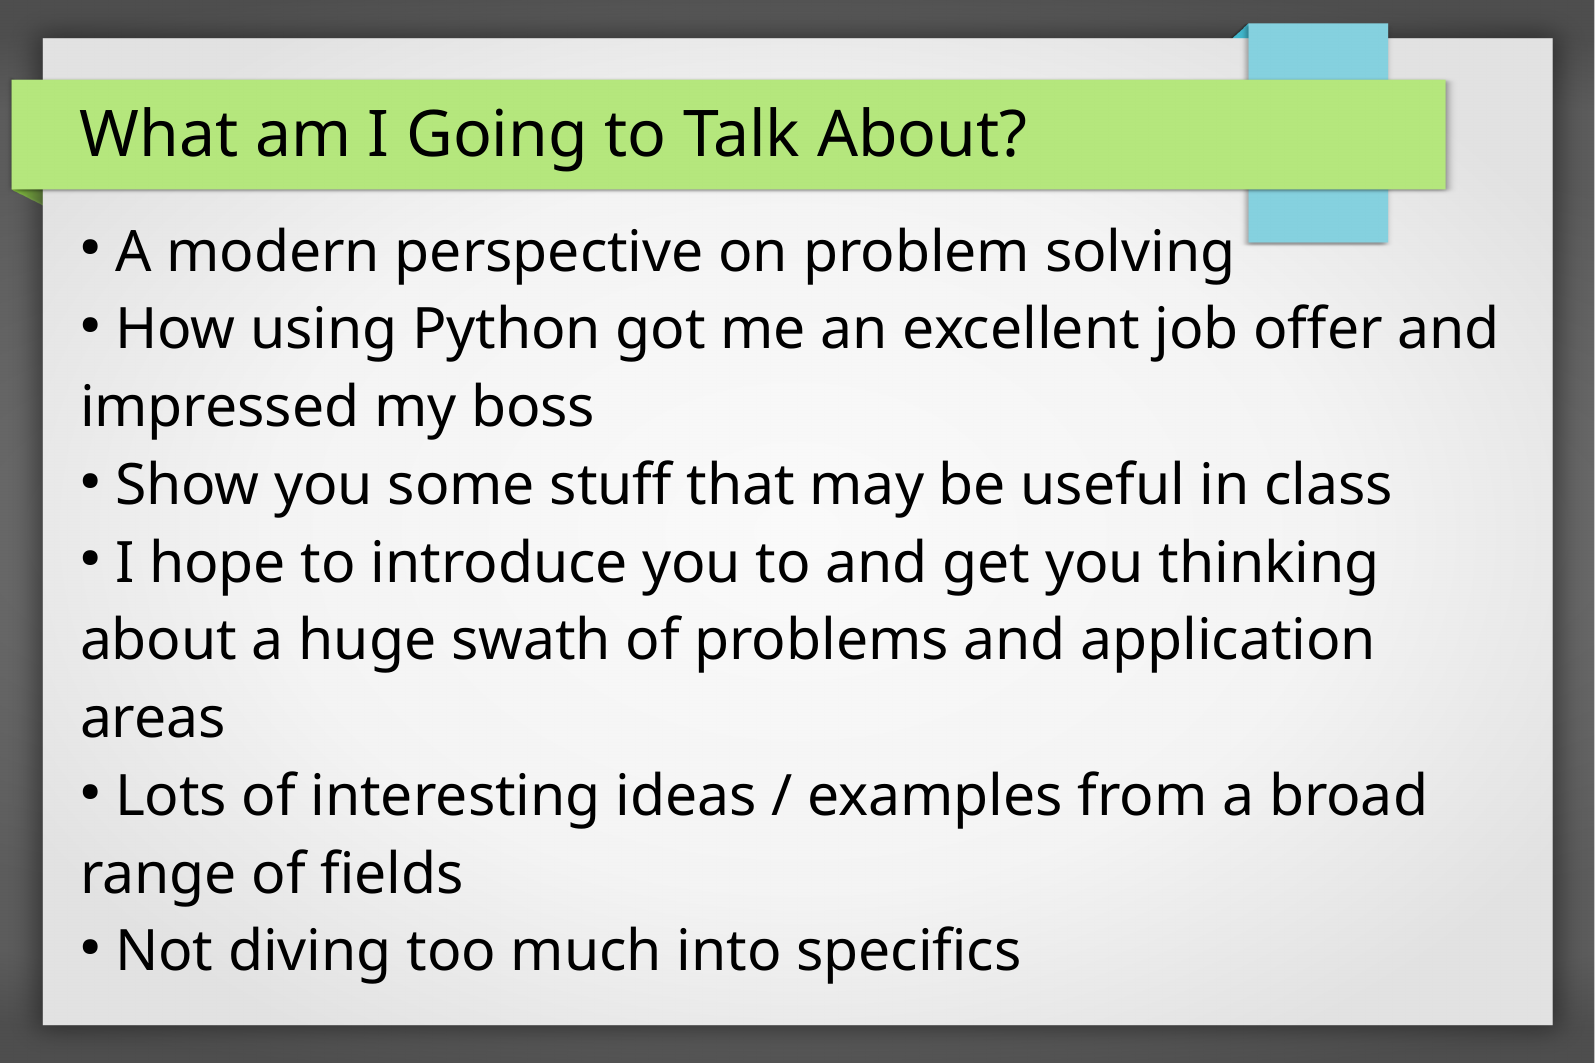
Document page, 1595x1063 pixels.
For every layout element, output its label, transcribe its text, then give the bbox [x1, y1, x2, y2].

title What am I Going to Talk About? [79, 78, 1219, 176]
picture [0, 0, 1595, 1063]
subtitle A modern perspective on problem solving How using Python got me an excellent job offer and impressed my boss Show you some stuff that may be useful in class I hope to introduce you to and get you thinking about a huge swath of problems and application areas Lots of interesting ideas / examples from a broad range of fields Not diving too much into specifics [79, 176, 1516, 1021]
